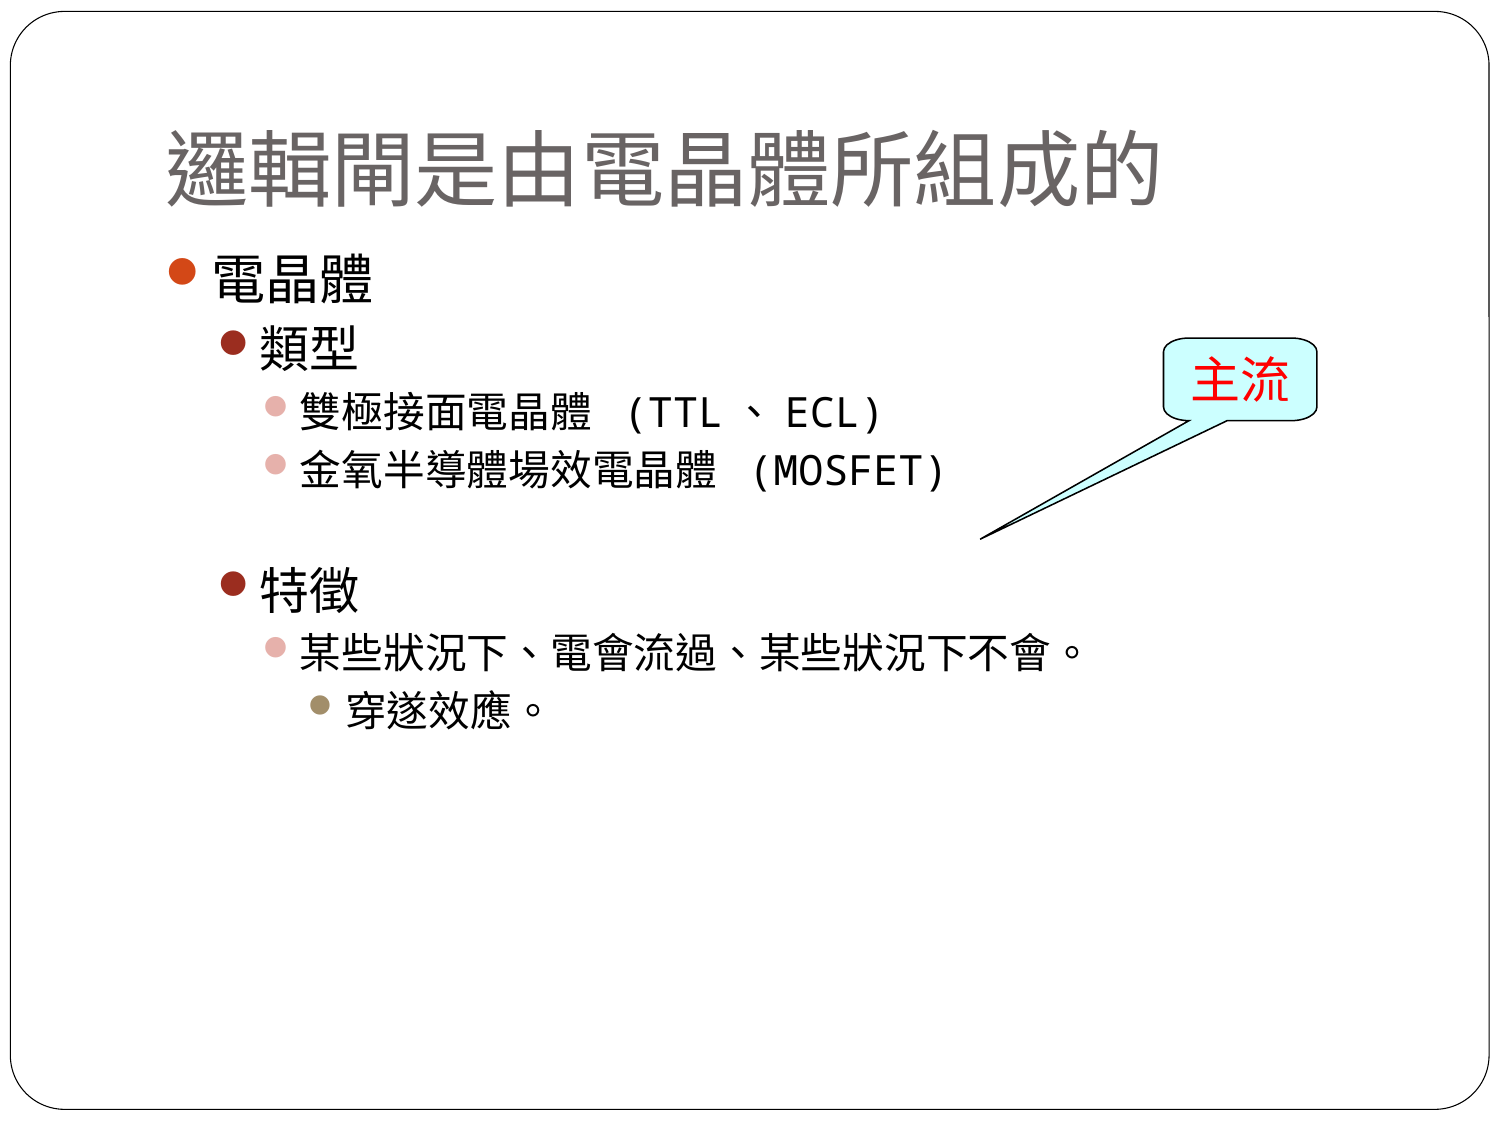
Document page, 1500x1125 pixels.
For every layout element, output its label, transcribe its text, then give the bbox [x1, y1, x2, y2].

text_box 主流 [980, 338, 1317, 540]
title 邏輯閘是由電晶體所組成的 [150, 44, 1426, 233]
list 電晶體 類型 雙極接面電晶體 (TTL、ECL) 金氧半導體場效電晶體 (MOSFET) 特徵 某些狀況下、電會流過、某些狀況下不會。 穿遂效應。 [150, 237, 1426, 988]
